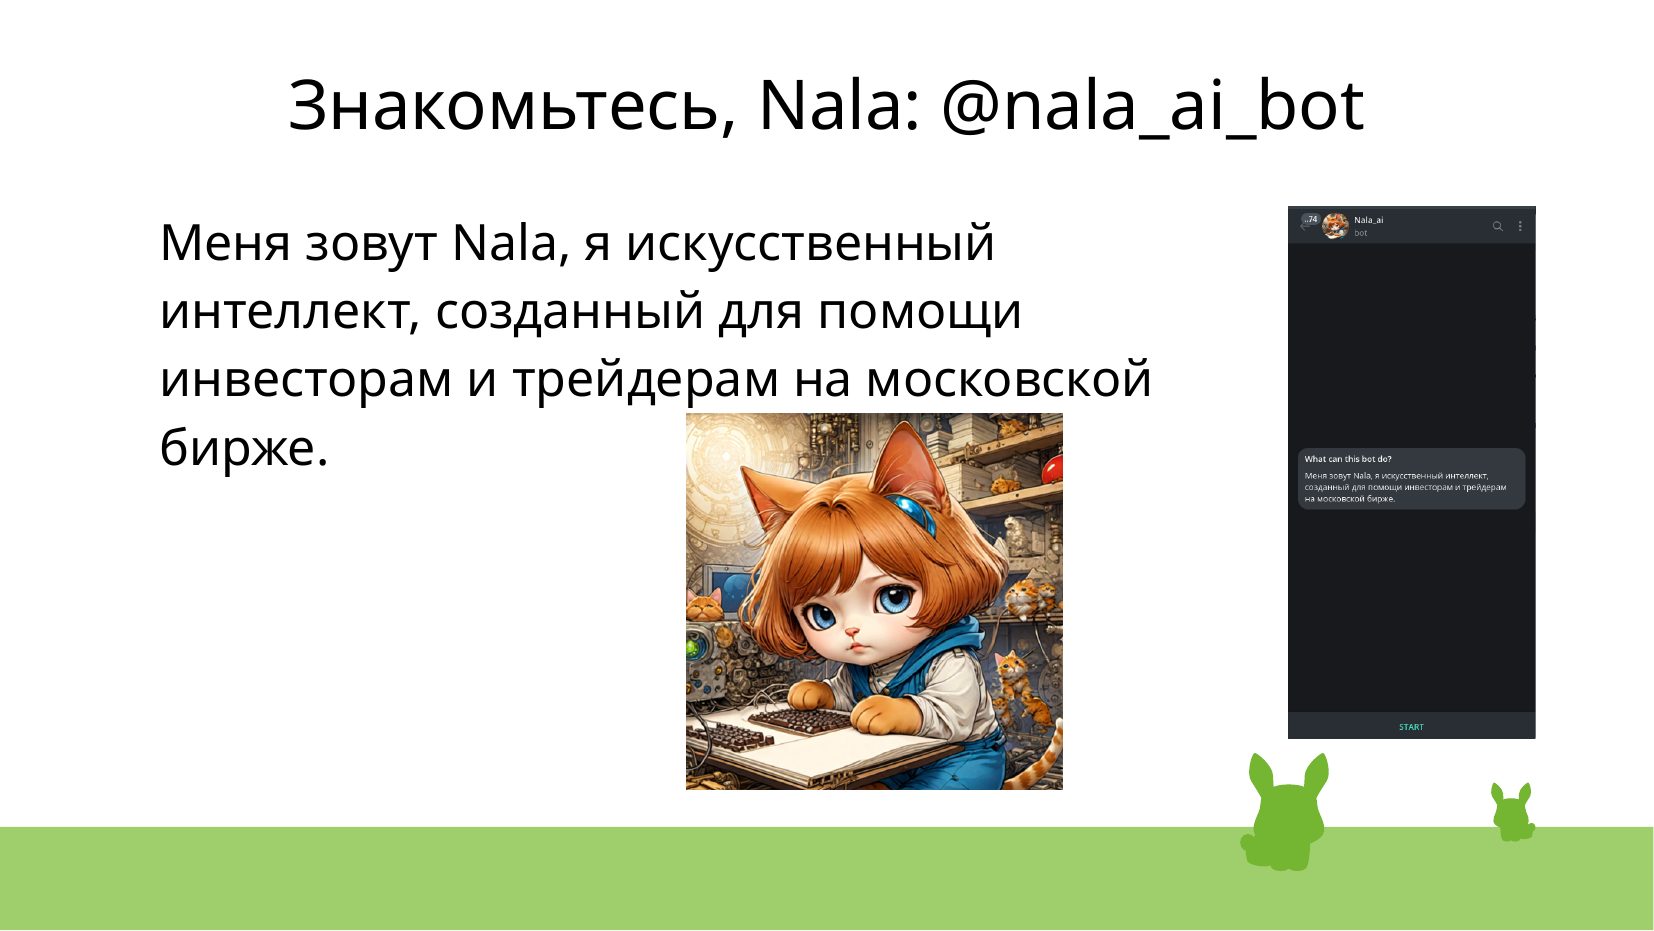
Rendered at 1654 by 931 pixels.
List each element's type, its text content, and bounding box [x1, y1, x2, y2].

picture [1288, 206, 1536, 739]
picture [686, 413, 1063, 791]
title Знакомьтесь, Nala: @nala_ai_bot [88, 29, 1565, 178]
list Меня зовут Nala, я искусственный интеллект, созданный для помощи инвесторам и трейдерам на московской бирже. [88, 206, 1241, 739]
